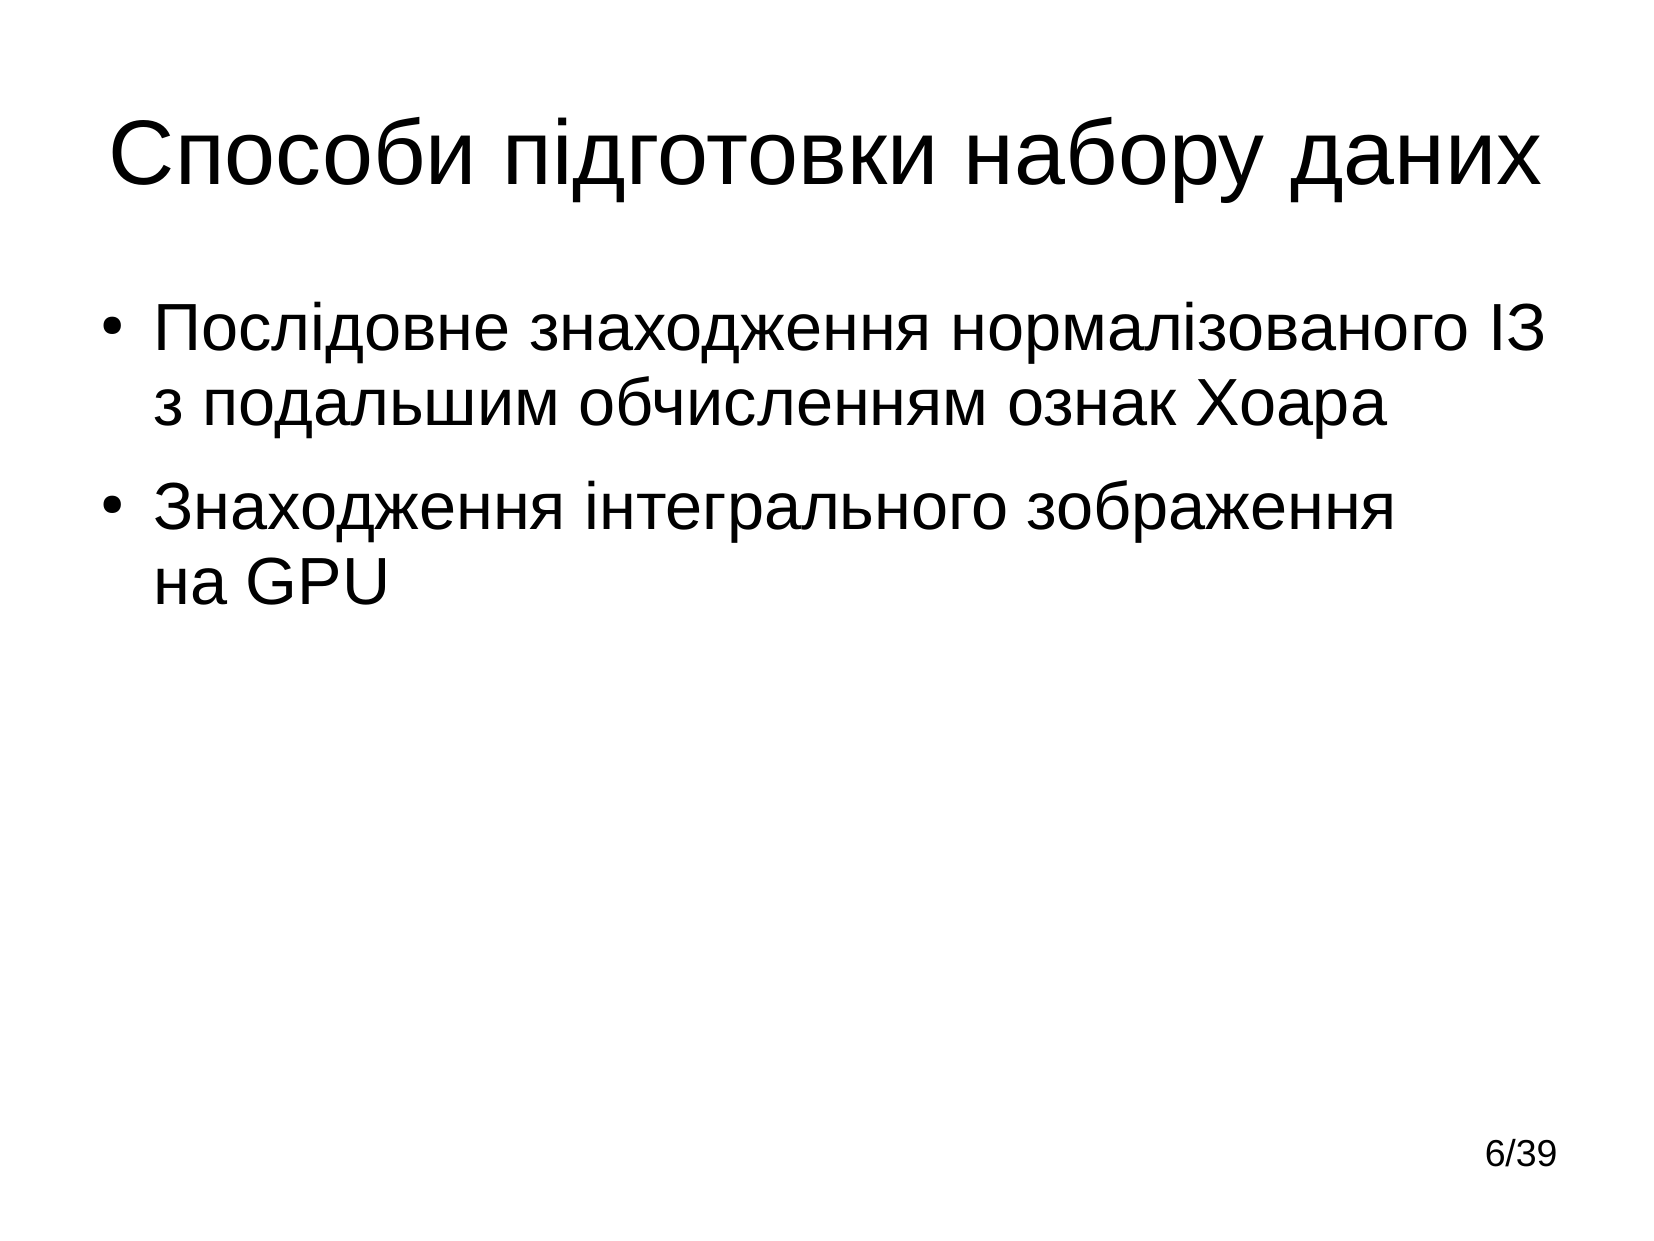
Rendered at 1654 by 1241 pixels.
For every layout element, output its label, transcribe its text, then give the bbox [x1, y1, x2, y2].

list Послідовне знаходження нормалізованого ІЗ з подальшим обчисленням ознак Хоара Знаходження інтегрального зображення на GPU [82, 290, 1571, 1010]
text_box 6/39 [1470, 1125, 1606, 1182]
title Cпособи підготовки набору даних [82, 49, 1571, 257]
